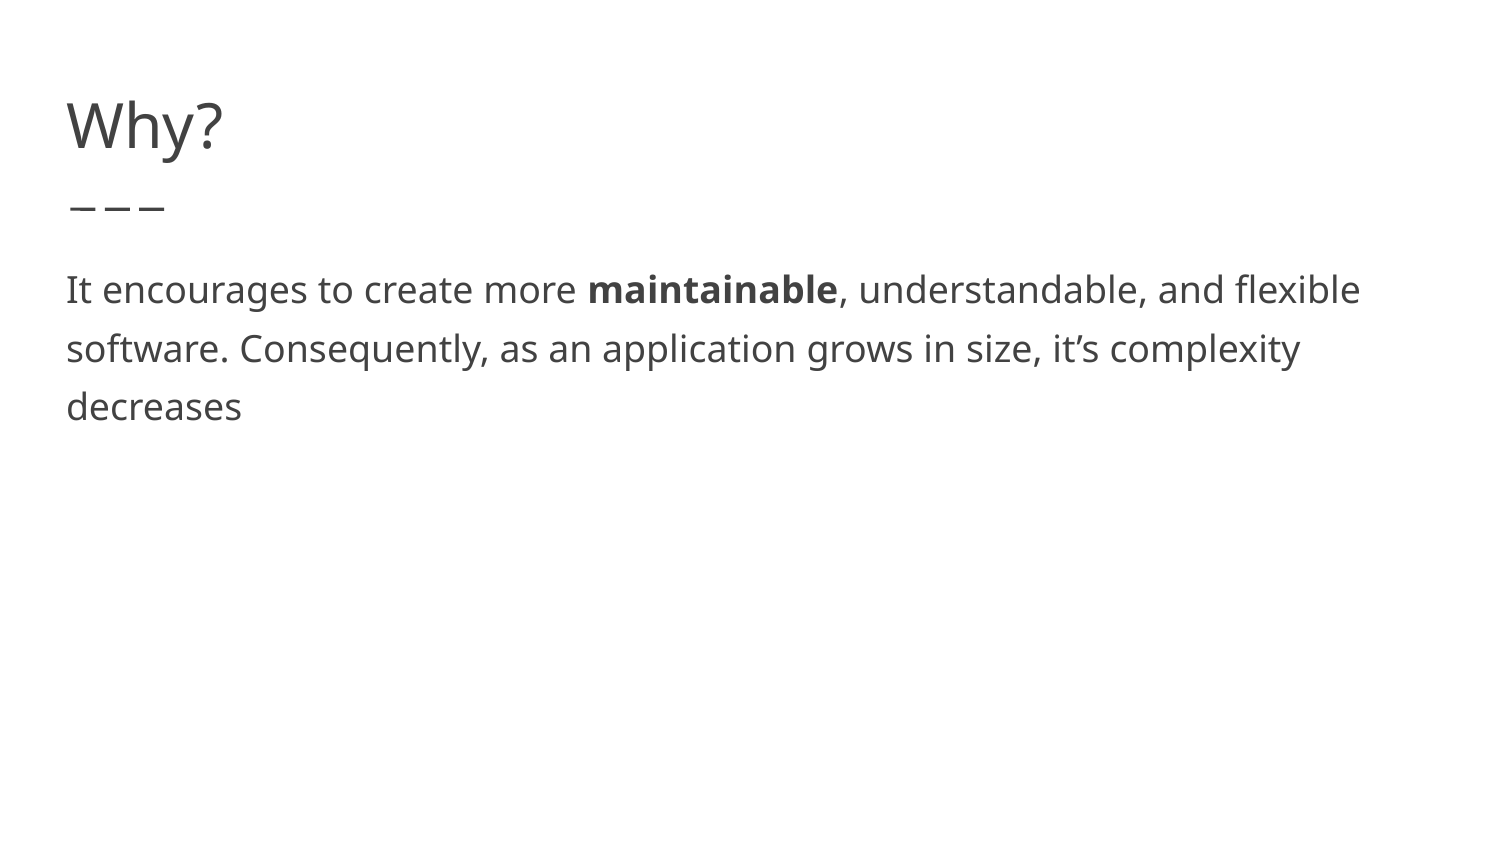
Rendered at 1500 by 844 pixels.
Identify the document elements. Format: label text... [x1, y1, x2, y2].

list It encourages to create more maintainable, understandable, and flexible software. Consequently, as an application grows in size, it’s complexity decreases [51, 240, 1449, 750]
title Why? [51, 61, 1449, 182]
